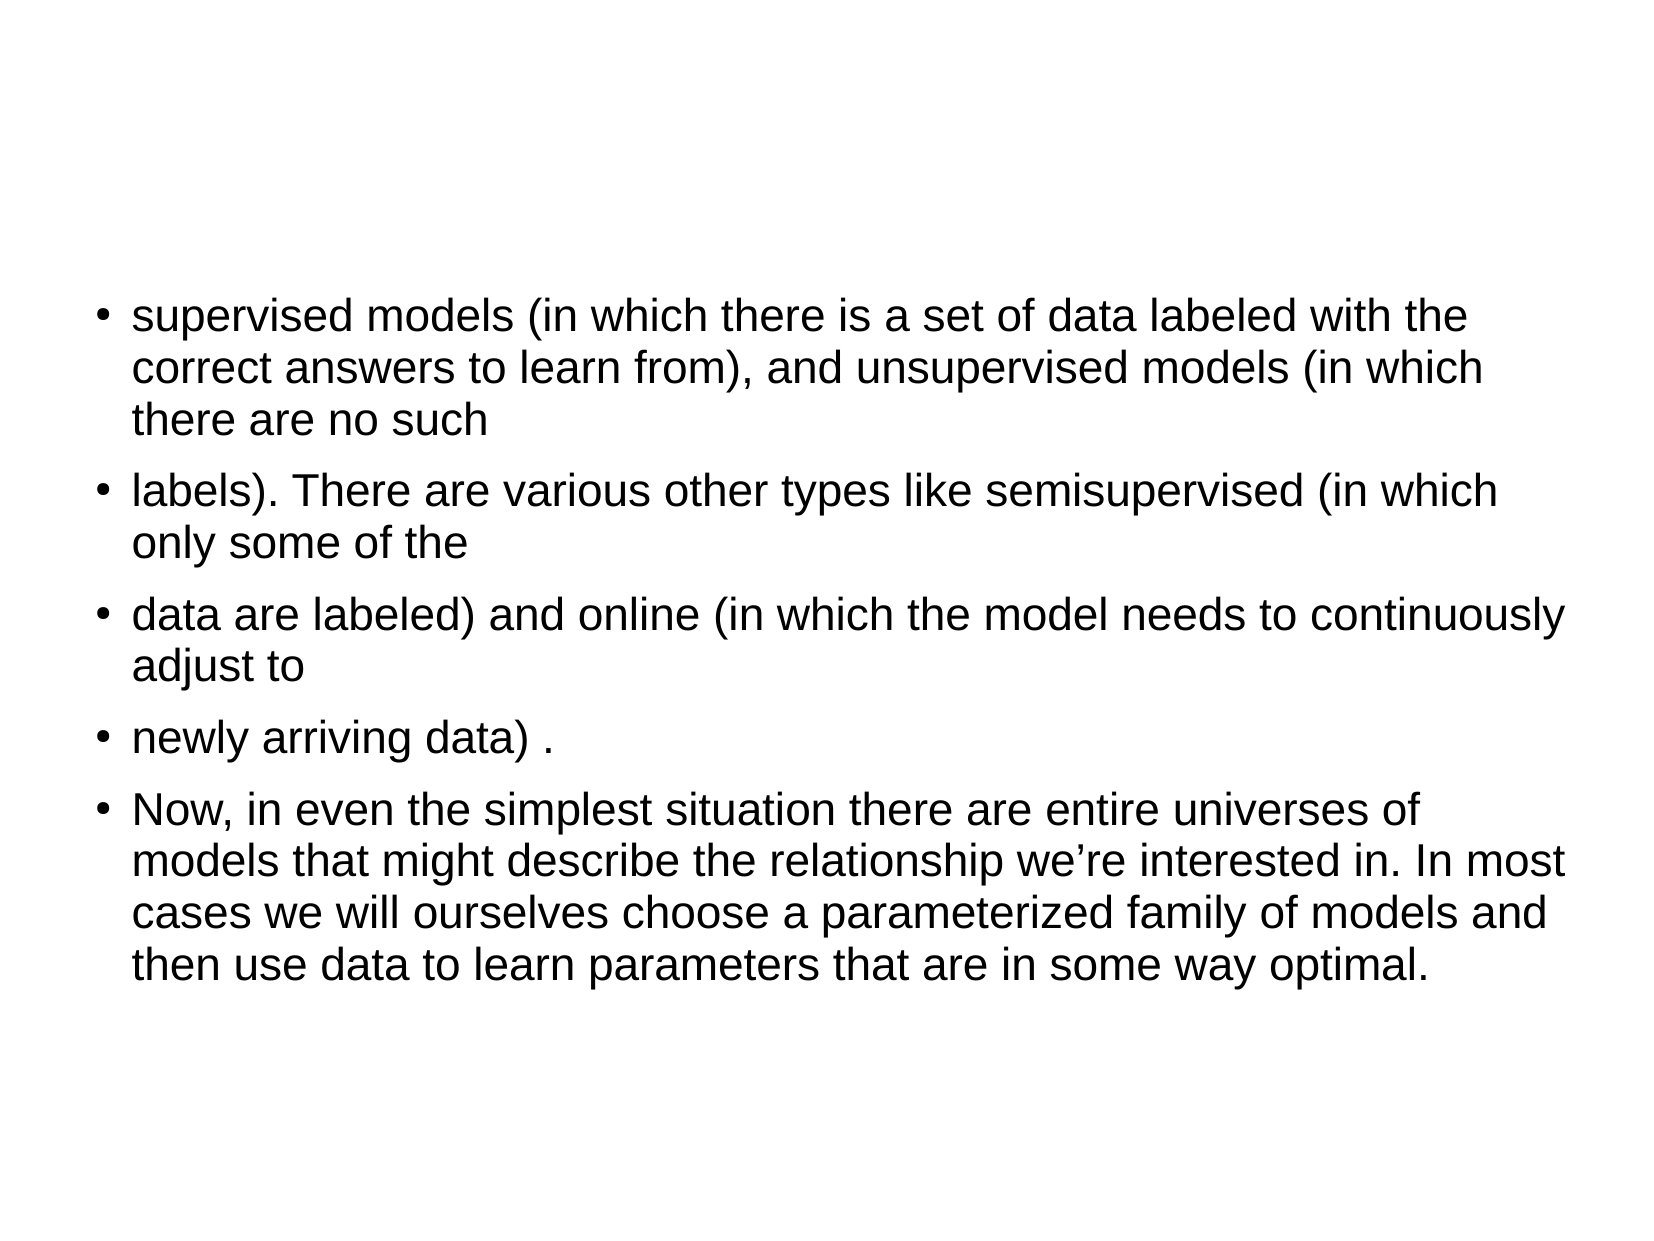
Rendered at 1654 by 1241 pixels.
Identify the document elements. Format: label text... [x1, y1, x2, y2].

list supervised models (in which there is a set of data labeled with the correct answers to learn from), and unsupervised models (in which there are no such labels). There are various other types like semisupervised (in which only some of the data are labeled) and online (in which the model needs to continuously adjust to newly arriving data) . Now, in even the simplest situation there are entire universes of models that might describe the relationship we’re interested in. In most cases we will ourselves choose a parameterized family of models and then use data to learn parameters that are in some way optimal. [82, 290, 1571, 1010]
